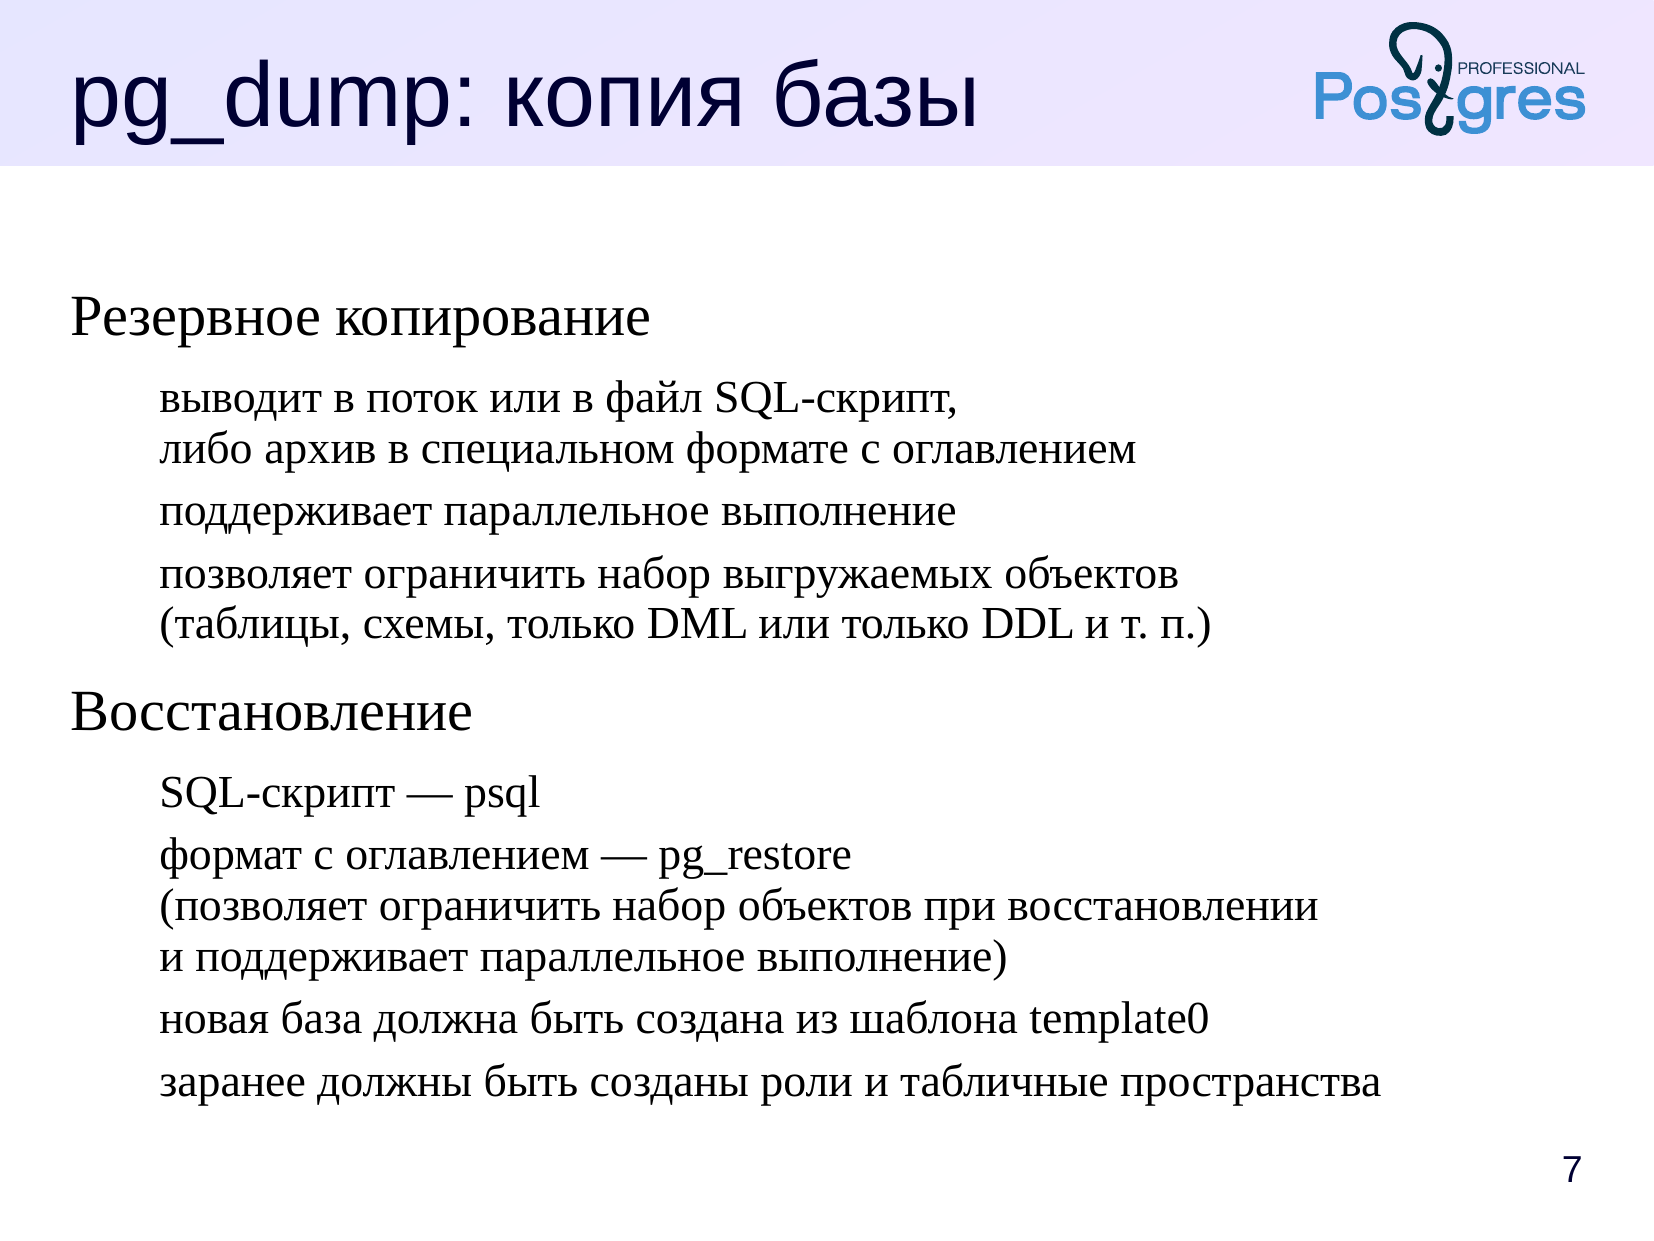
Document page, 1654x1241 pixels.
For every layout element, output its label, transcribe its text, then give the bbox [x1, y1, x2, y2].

title pg_dump: копия базы [70, 43, 1241, 147]
list Резервное копирование выводит в поток или в файл SQL-скрипт, либо архив в специальном формате с оглавлением поддерживает параллельное выполнение позволяет ограничить набор выгружаемых объектов (таблицы, схемы, только DML или только DDL и т. п.) Восстановление SQL-скрипт — psql формат с оглавлением — pg_restore (позволяет ограничить набор объектов при восстановлении и поддерживает параллельное выполнение) новая база должна быть создана из шаблона template0 заранее должны быть созданы роли и табличные пространства [70, 283, 1583, 1134]
